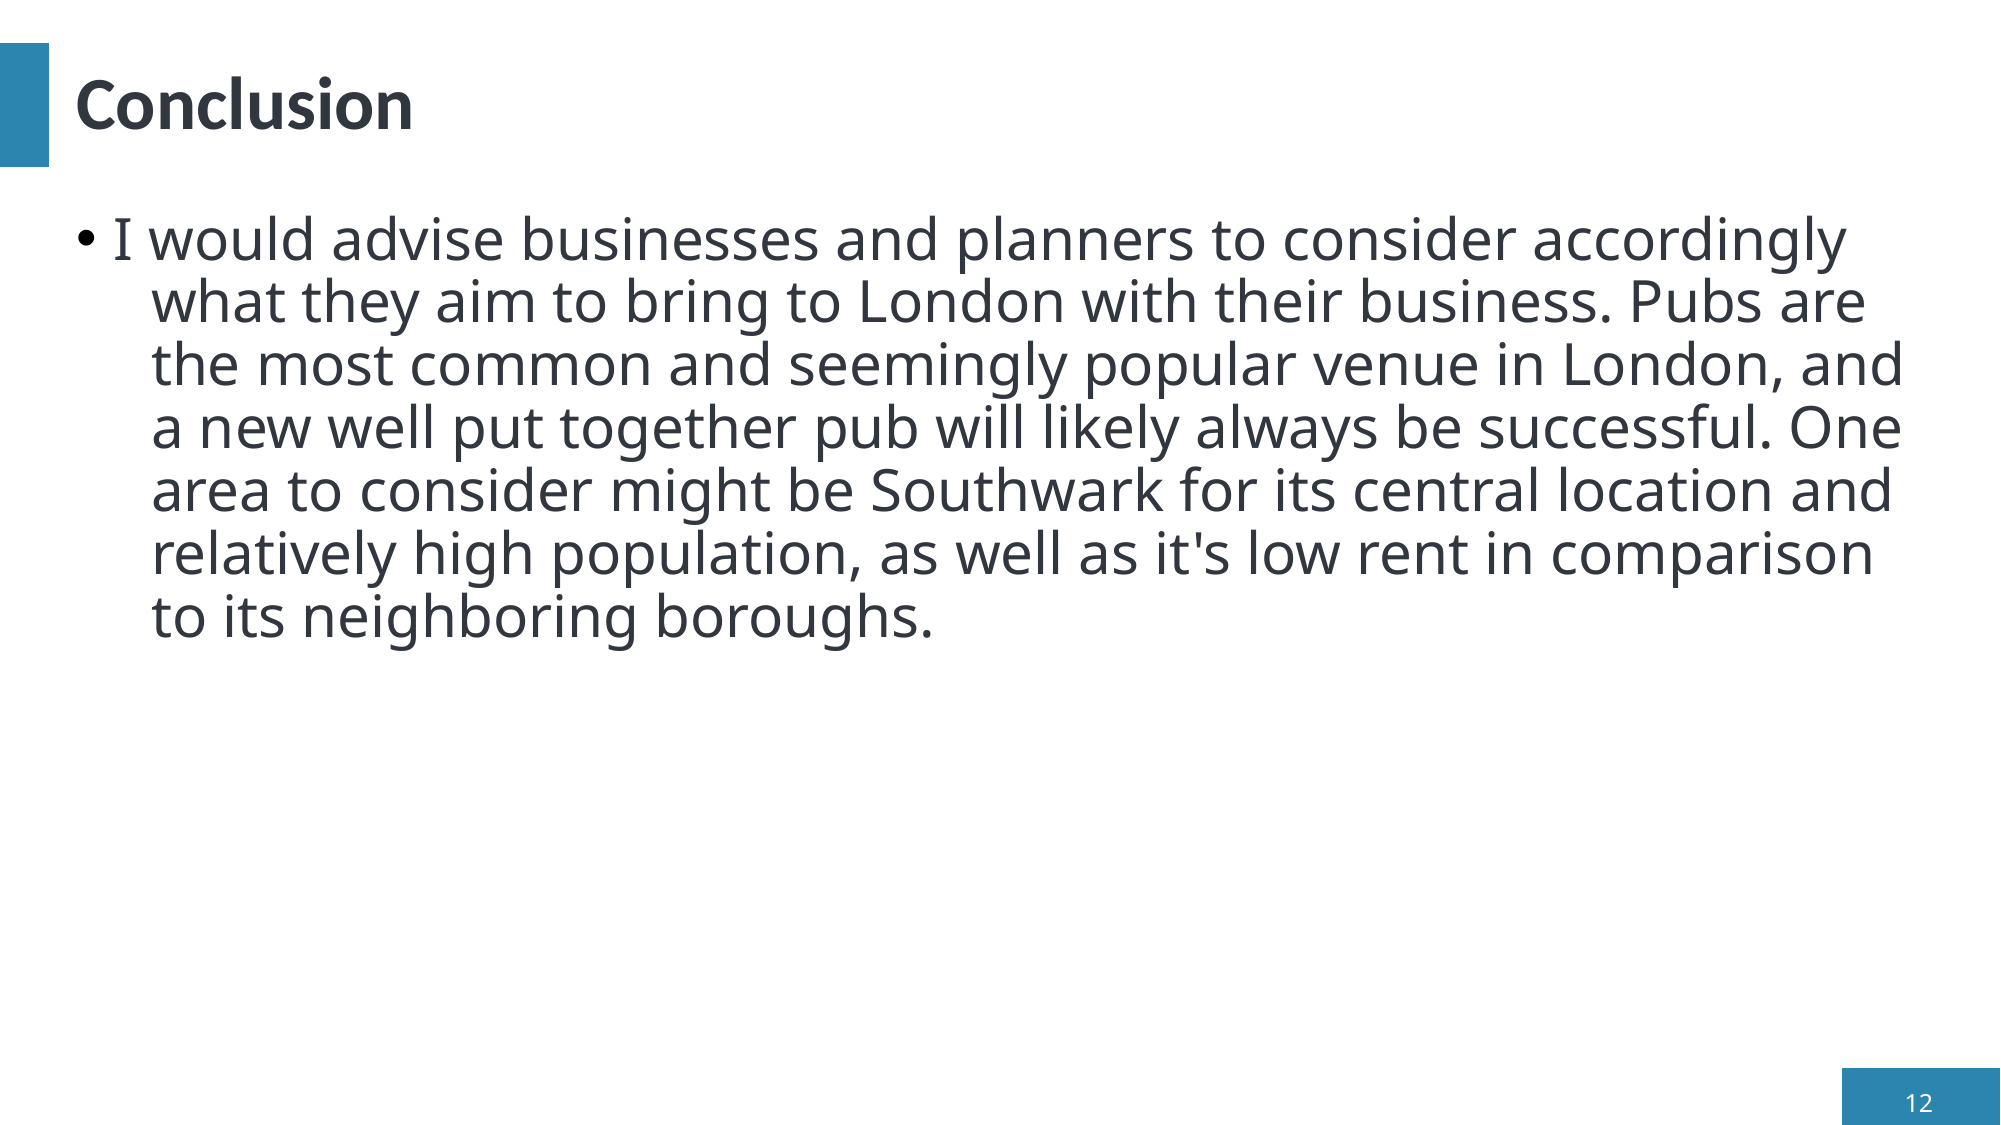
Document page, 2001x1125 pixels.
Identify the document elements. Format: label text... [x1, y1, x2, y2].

list I would advise businesses and planners to consider accordingly what they aim to bring to London with their business. Pubs are the most common and seemingly popular venue in London, and a new well put together pub will likely always be successful. One area to consider might be Southwark for its central location and relatively high population, as well as it's low rent in comparison to its neighboring boroughs. [60, 202, 1951, 1014]
text_box ‹#› [1889, 1079, 1951, 1114]
title Conclusion [60, 42, 1951, 168]
